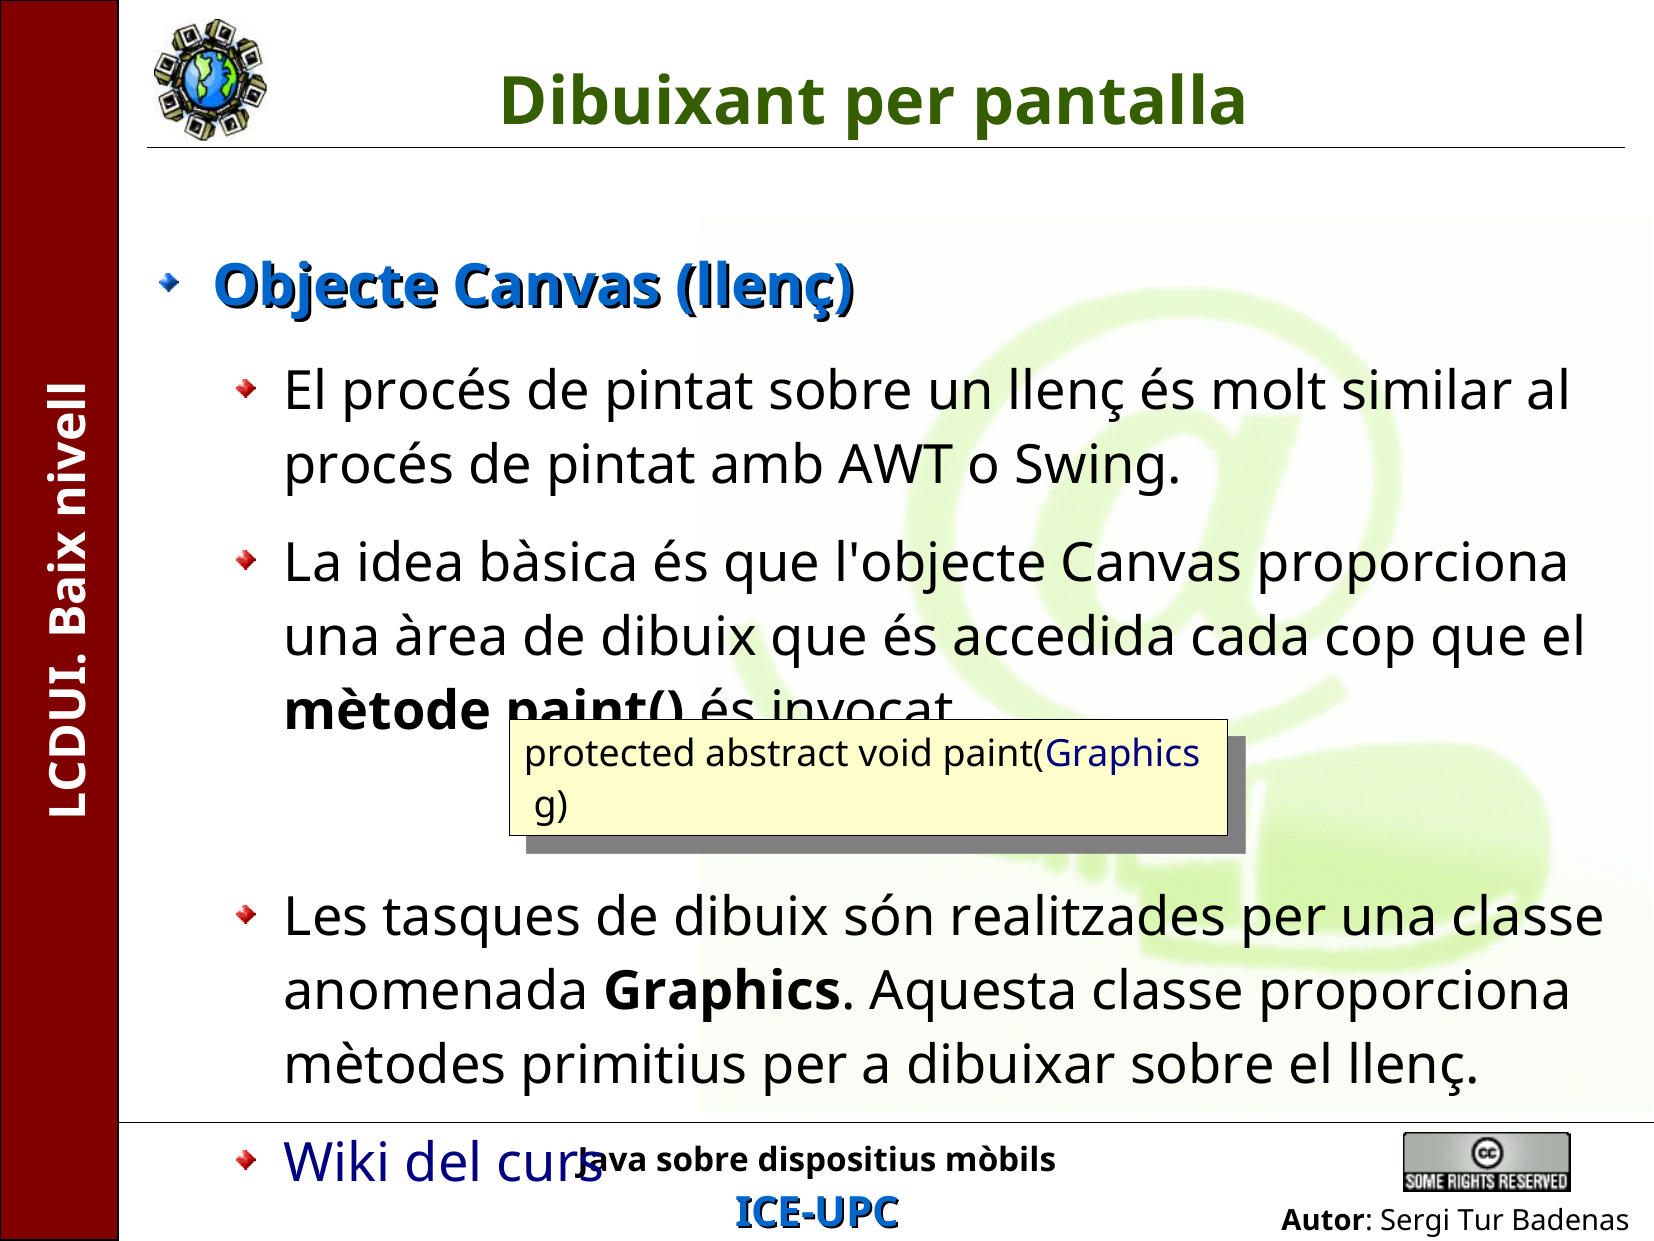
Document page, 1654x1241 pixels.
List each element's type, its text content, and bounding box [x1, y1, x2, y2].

text_box protected abstract void paint(Graphics g) [509, 719, 1228, 779]
picture [700, 217, 1654, 1113]
title Dibuixant per pantalla [129, 56, 1619, 141]
list Objecte Canvas (llenç) El procés de pintat sobre un llenç és molt similar al procés de pintat amb AWT o Swing. La idea bàsica és que l'objecte Canvas proporciona una àrea de dibuix que és accedida cada cop que el mètode paint() és invocat. Les tasques de dibuix són realitzades per una classe anomenada Graphics. Aquesta classe proporciona mètodes primitius per a dibuixar sobre el llenç. Wiki del curs [141, 242, 1630, 1192]
picture [154, 19, 268, 56]
